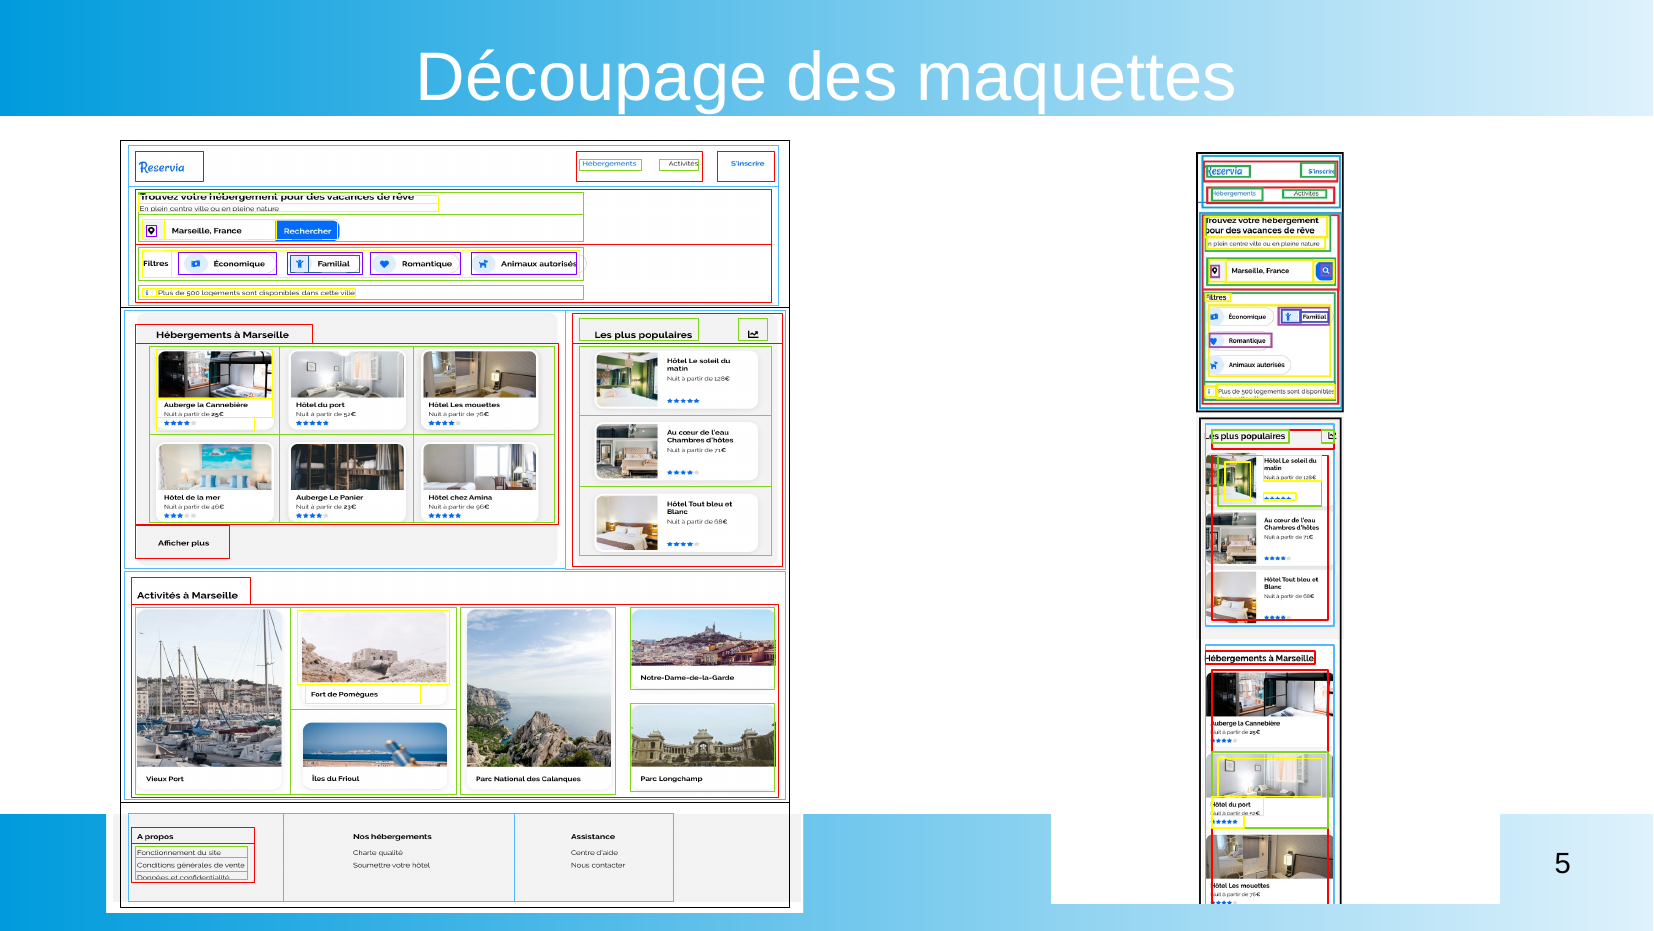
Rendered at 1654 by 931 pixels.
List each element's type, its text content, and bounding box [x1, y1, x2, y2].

picture [1051, 131, 1501, 904]
title Découpage des maquettes [82, 37, 1571, 116]
picture [106, 128, 804, 930]
